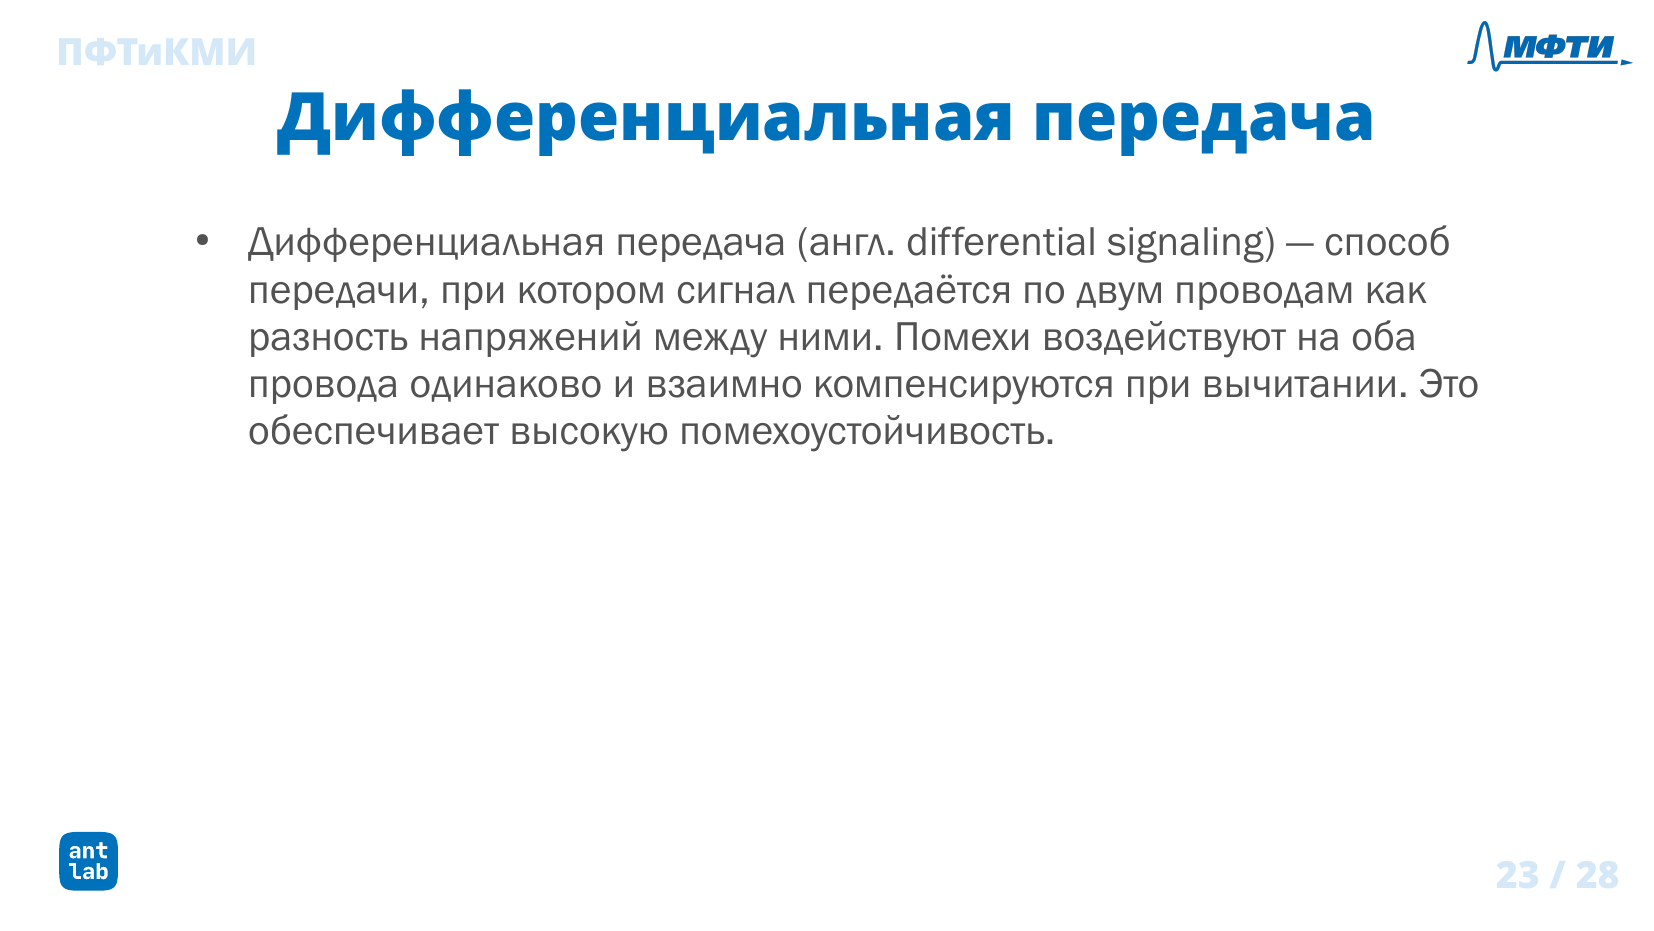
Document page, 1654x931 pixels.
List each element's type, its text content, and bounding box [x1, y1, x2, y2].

title Дифференциальная передача [82, 20, 1571, 209]
picture [1446, 0, 1654, 93]
list Дифференциальная передача (англ. differential signaling) — способ передачи, при котором сигнал передаётся по двум проводам как разность напряжений между ними. Помехи воздействуют на оба провода одинаково и взаимно компенсируются при вычитании. Это обеспечивает высокую помехоустойчивость. [177, 217, 1571, 768]
